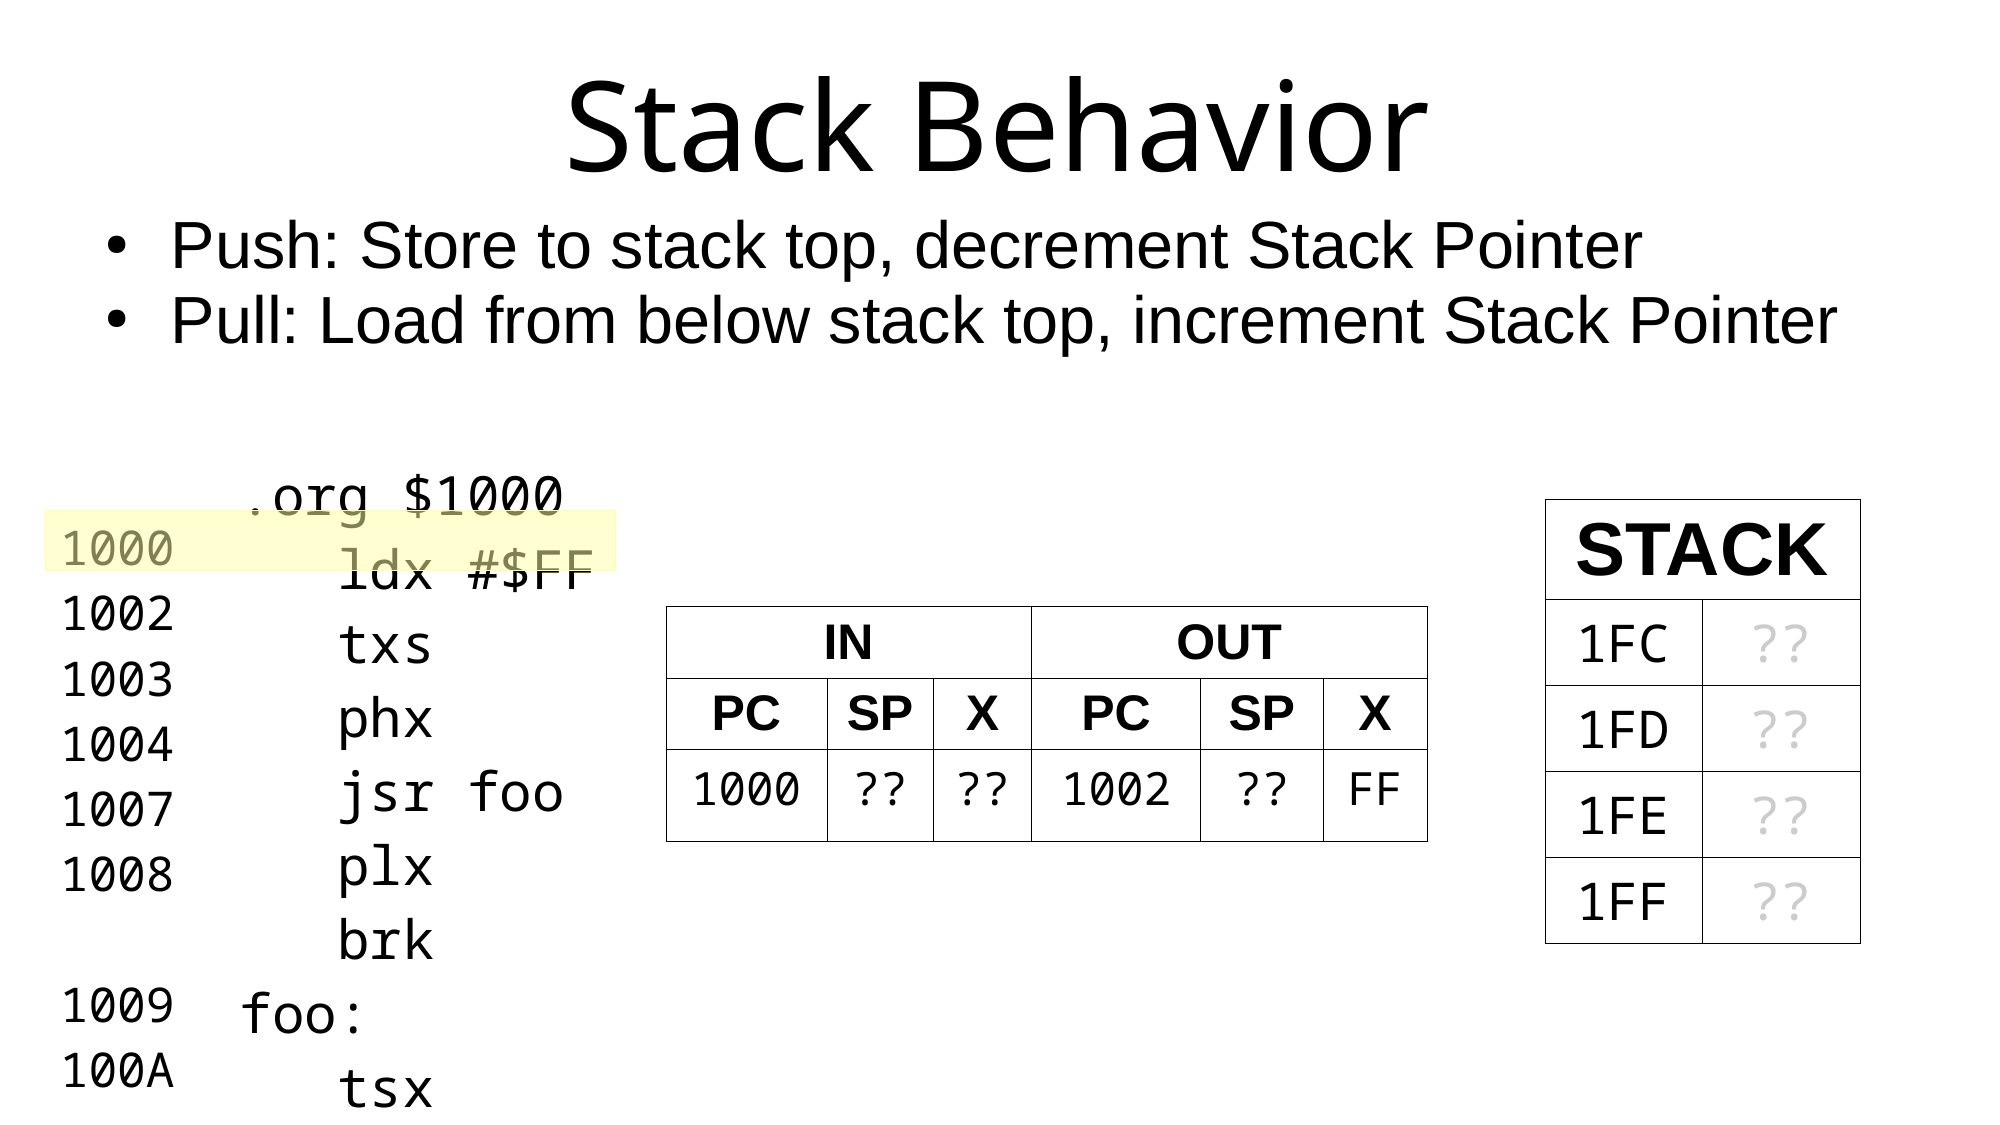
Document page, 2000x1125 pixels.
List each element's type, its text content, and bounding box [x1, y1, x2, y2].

table_header OUT [1032, 607, 1427, 678]
text_box Push: Store to stack top, decrement Stack Pointer Pull: Load from below stack top, increment Stack Pointer [90, 201, 1856, 366]
table_cell ?? [1703, 858, 1860, 943]
table_cell ?? [1703, 686, 1860, 771]
text_box [45, 510, 616, 571]
table_cell PC [667, 679, 827, 749]
table_cell PC [1032, 679, 1200, 749]
table_cell 1FC [1546, 600, 1702, 685]
table_cell ?? [828, 750, 933, 841]
table_header STACK [1546, 500, 1860, 599]
table_cell 1FF [1546, 858, 1702, 943]
table_cell SP [1201, 679, 1323, 749]
text_box .org $1000 ldx #$FF txs phx jsr foo plx brk foo: tsx rts [225, 450, 782, 1075]
title Stack Behavior [30, 22, 1966, 240]
table_cell ?? [1703, 772, 1860, 857]
table_cell ?? [1201, 750, 1323, 841]
table_cell X [1324, 679, 1427, 749]
table_cell FF [1324, 750, 1427, 841]
table_cell 1FE [1546, 772, 1702, 857]
table_cell 1002 [1032, 750, 1200, 841]
table_cell SP [828, 679, 933, 749]
table_header IN [667, 607, 1031, 678]
table_cell X [934, 679, 1031, 749]
text_box 1000 1002 1003 1004 1007 1008 1009 100A [45, 571, 226, 1077]
table_cell 1FD [1546, 686, 1702, 771]
table_cell ?? [1703, 600, 1860, 685]
table_cell 1000 [667, 750, 827, 841]
table_cell ?? [934, 750, 1031, 841]
